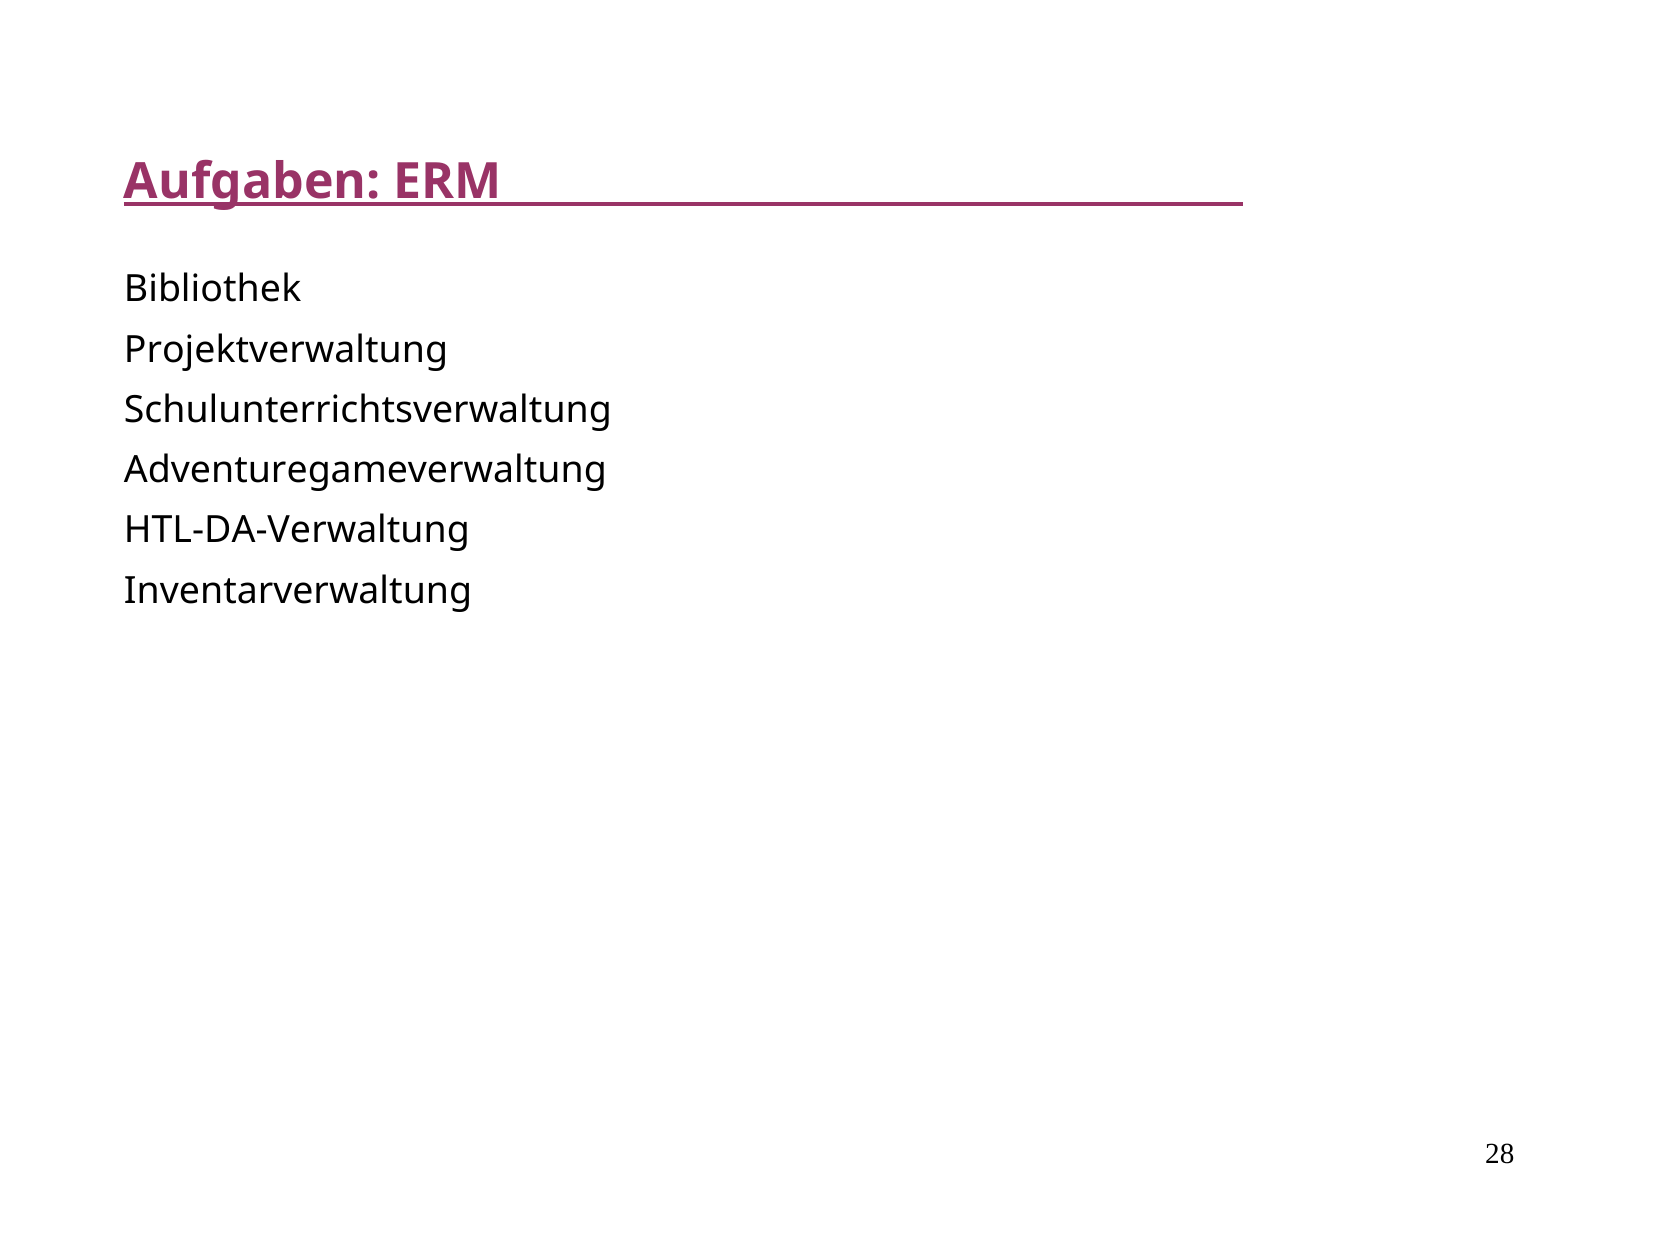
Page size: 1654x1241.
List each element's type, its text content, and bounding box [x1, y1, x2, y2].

list Bibliothek Projektverwaltung Schulunterrichtsverwaltung Adventuregameverwaltung HTL-DA-Verwaltung Inventarverwaltung [124, 261, 1530, 1088]
title Aufgaben: ERM [124, 117, 1530, 241]
